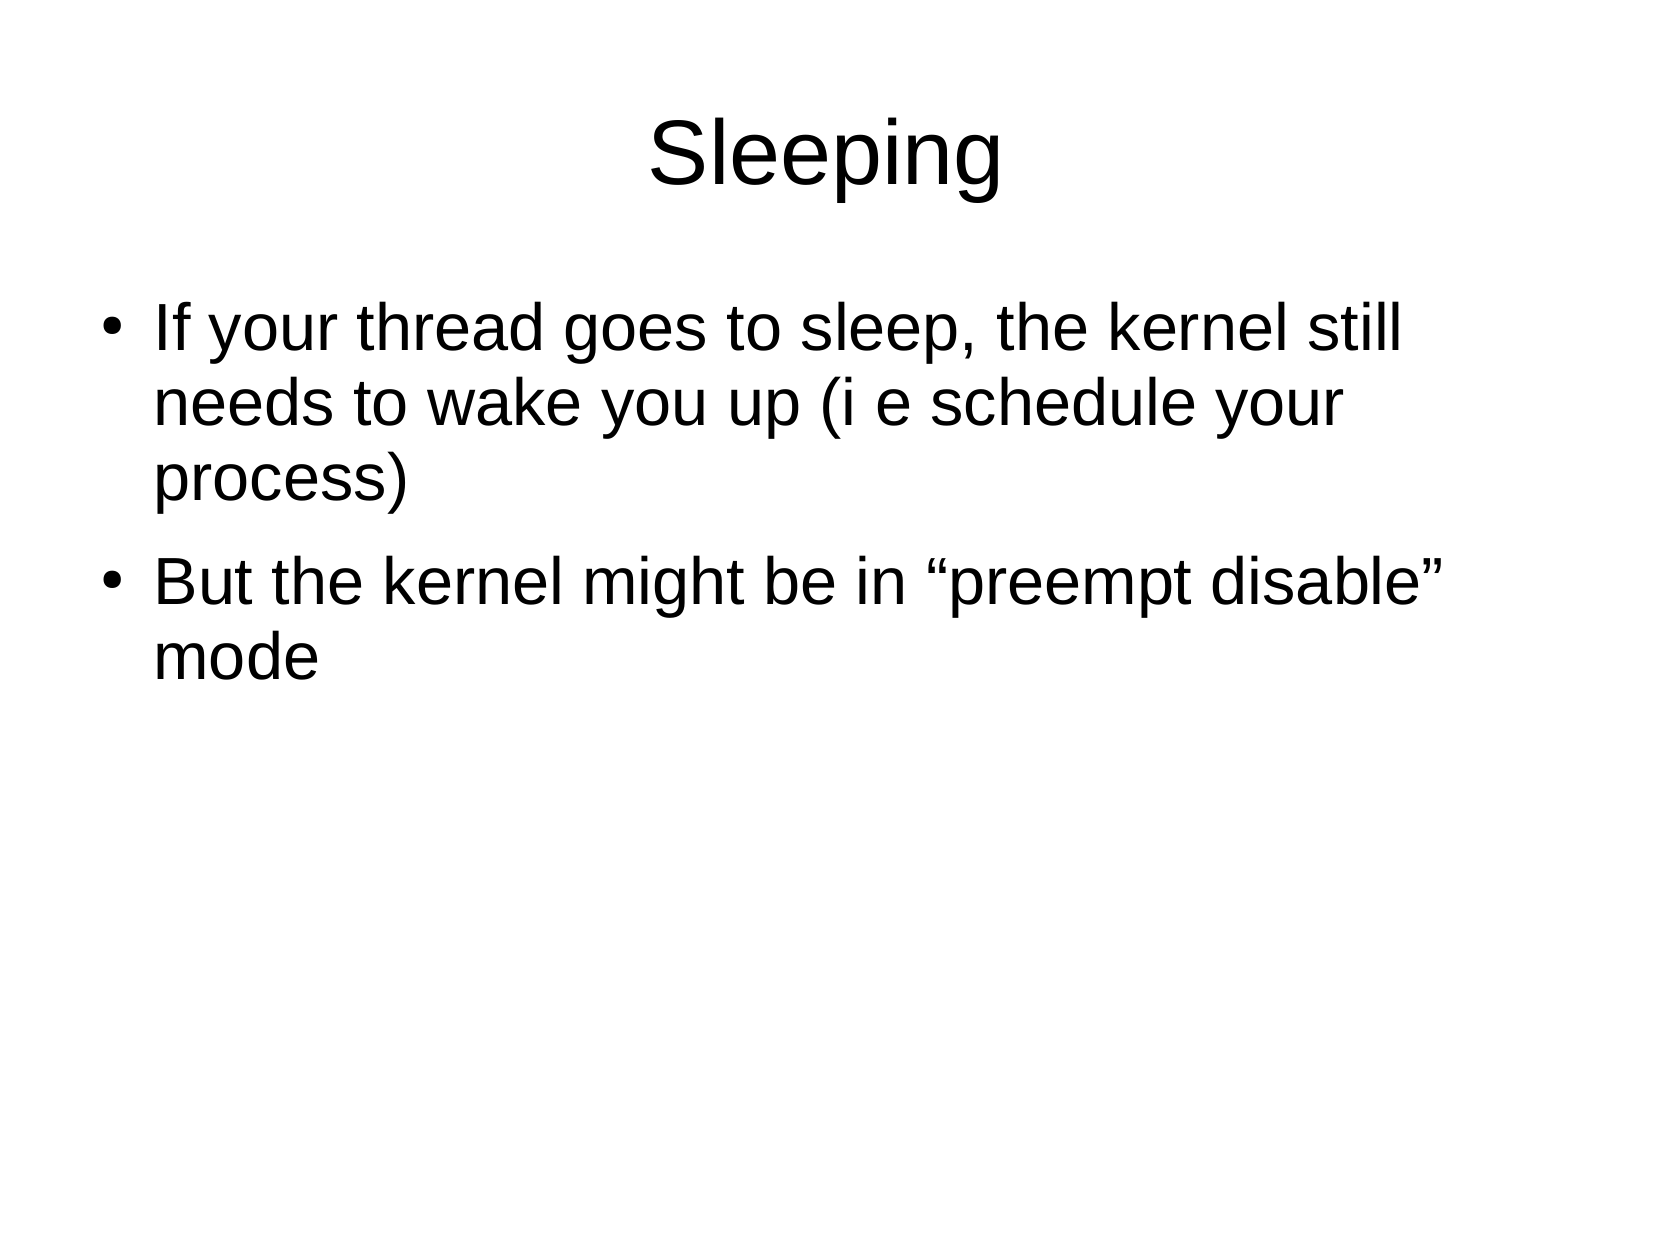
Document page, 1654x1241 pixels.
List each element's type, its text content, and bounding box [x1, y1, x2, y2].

list If your thread goes to sleep, the kernel still needs to wake you up (i e schedule your process) But the kernel might be in “preempt disable” mode [82, 290, 1571, 1010]
title Sleeping [82, 49, 1571, 257]
